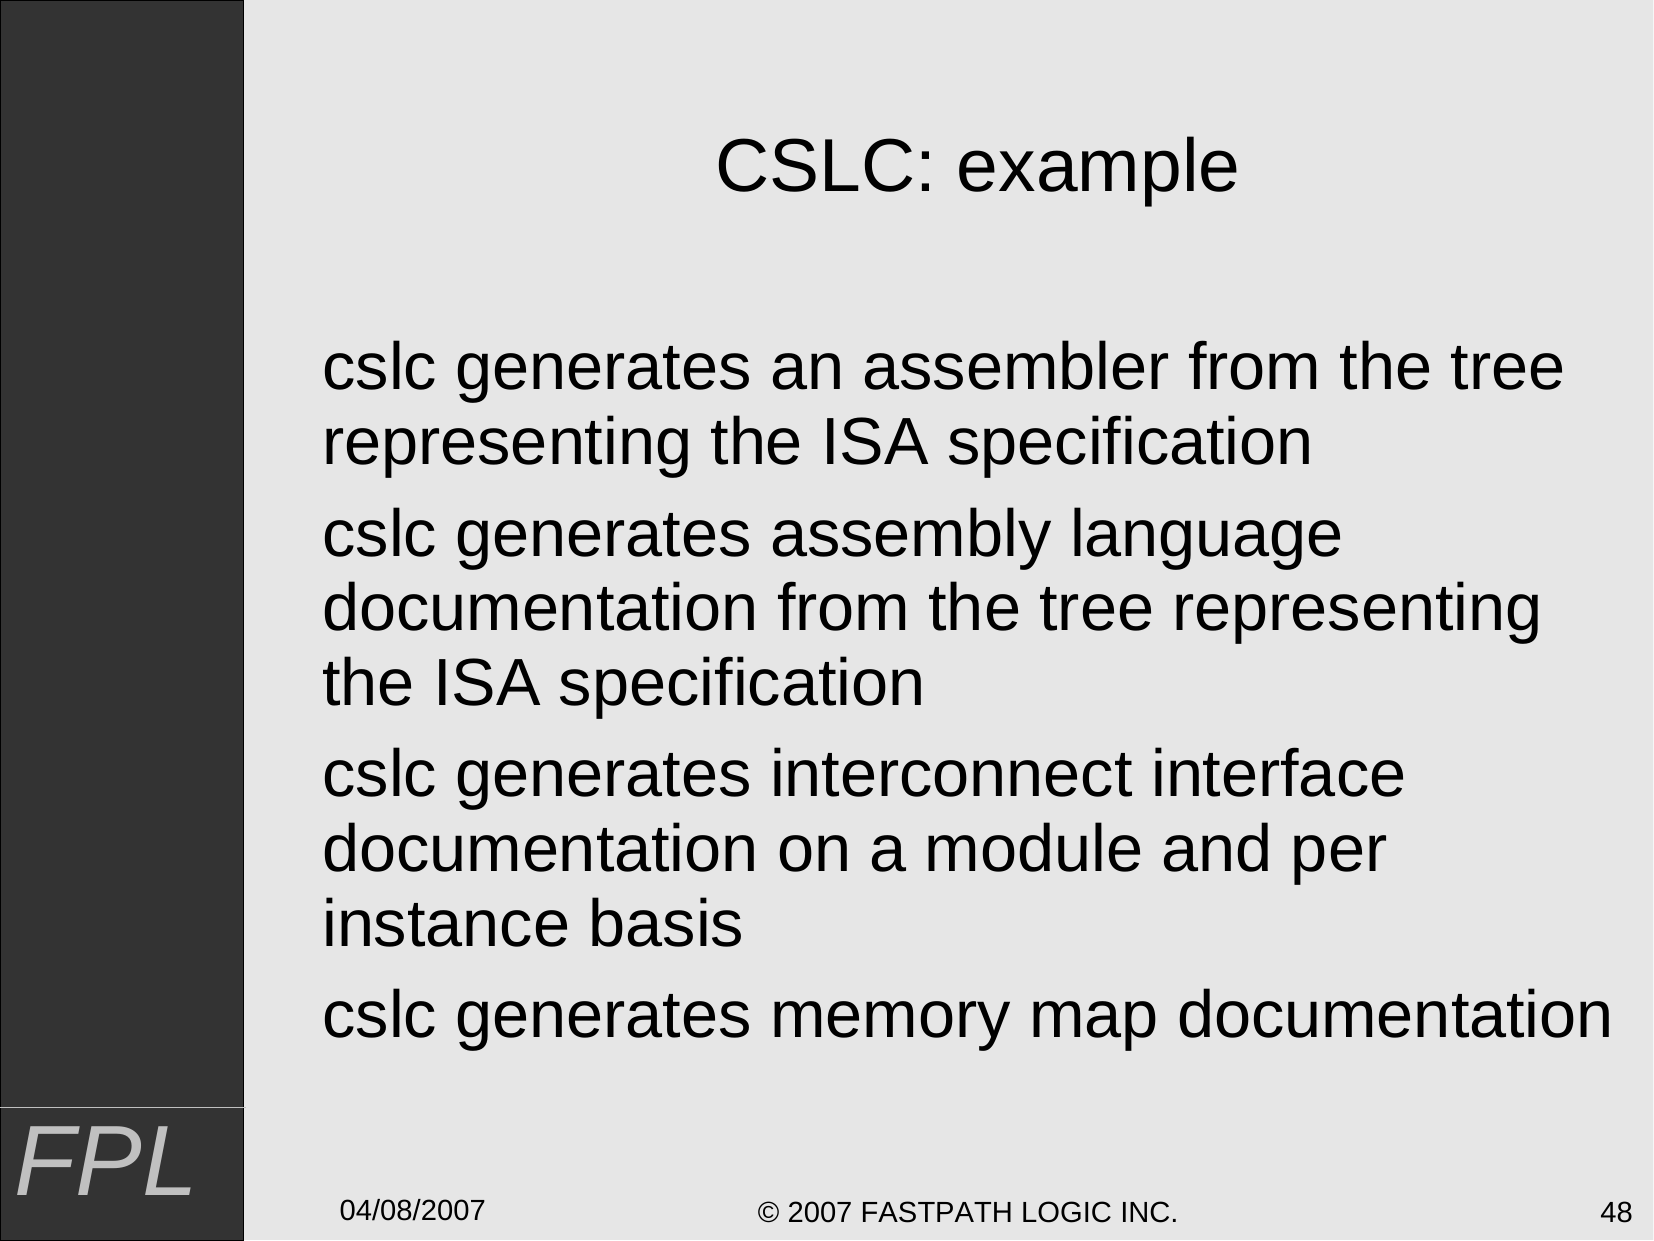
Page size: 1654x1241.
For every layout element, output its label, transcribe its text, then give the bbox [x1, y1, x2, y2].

subtitle cslc generates an assembler from the tree representing the ISA specification cslc generates assembly language documentation from the tree representing the ISA specification cslc generates interconnect interface documentation on a module and per instance basis cslc generates memory map documentation [322, 218, 1635, 1234]
title CSLC: example [427, 57, 1530, 218]
